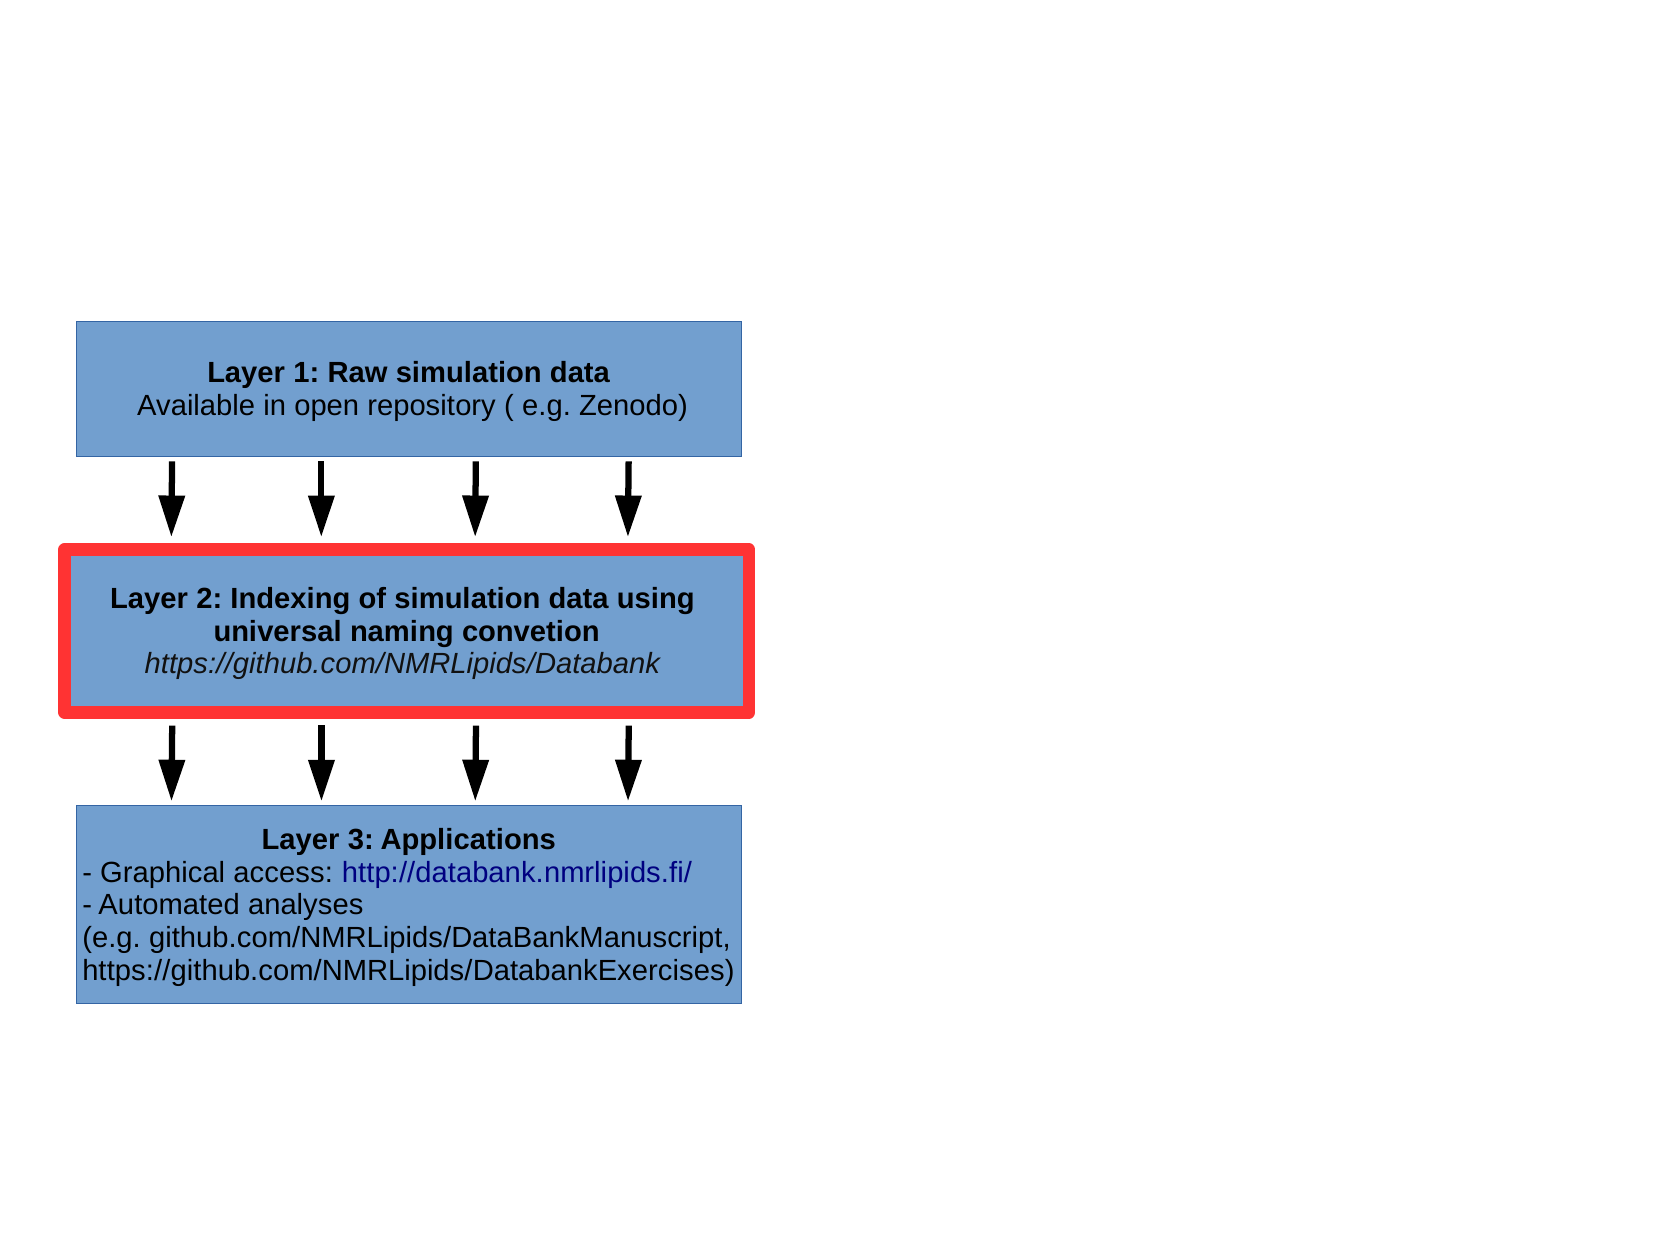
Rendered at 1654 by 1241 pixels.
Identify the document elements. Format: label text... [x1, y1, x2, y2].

text_box Layer 1: Raw simulation data Available in open repository ( e.g. Zenodo) [76, 321, 742, 457]
text_box Layer 2: Indexing of simulation data using universal naming convetion https://github.com/NMRLipids/Databank [64, 549, 749, 713]
text_box Layer 3: Applications - Graphical access: http://databank.nmrlipids.fi/ - Automated analyses (e.g. github.com/NMRLipids/DataBankManuscript, https://github.com/NMRLipids/DatabankExercises) [76, 805, 742, 1004]
